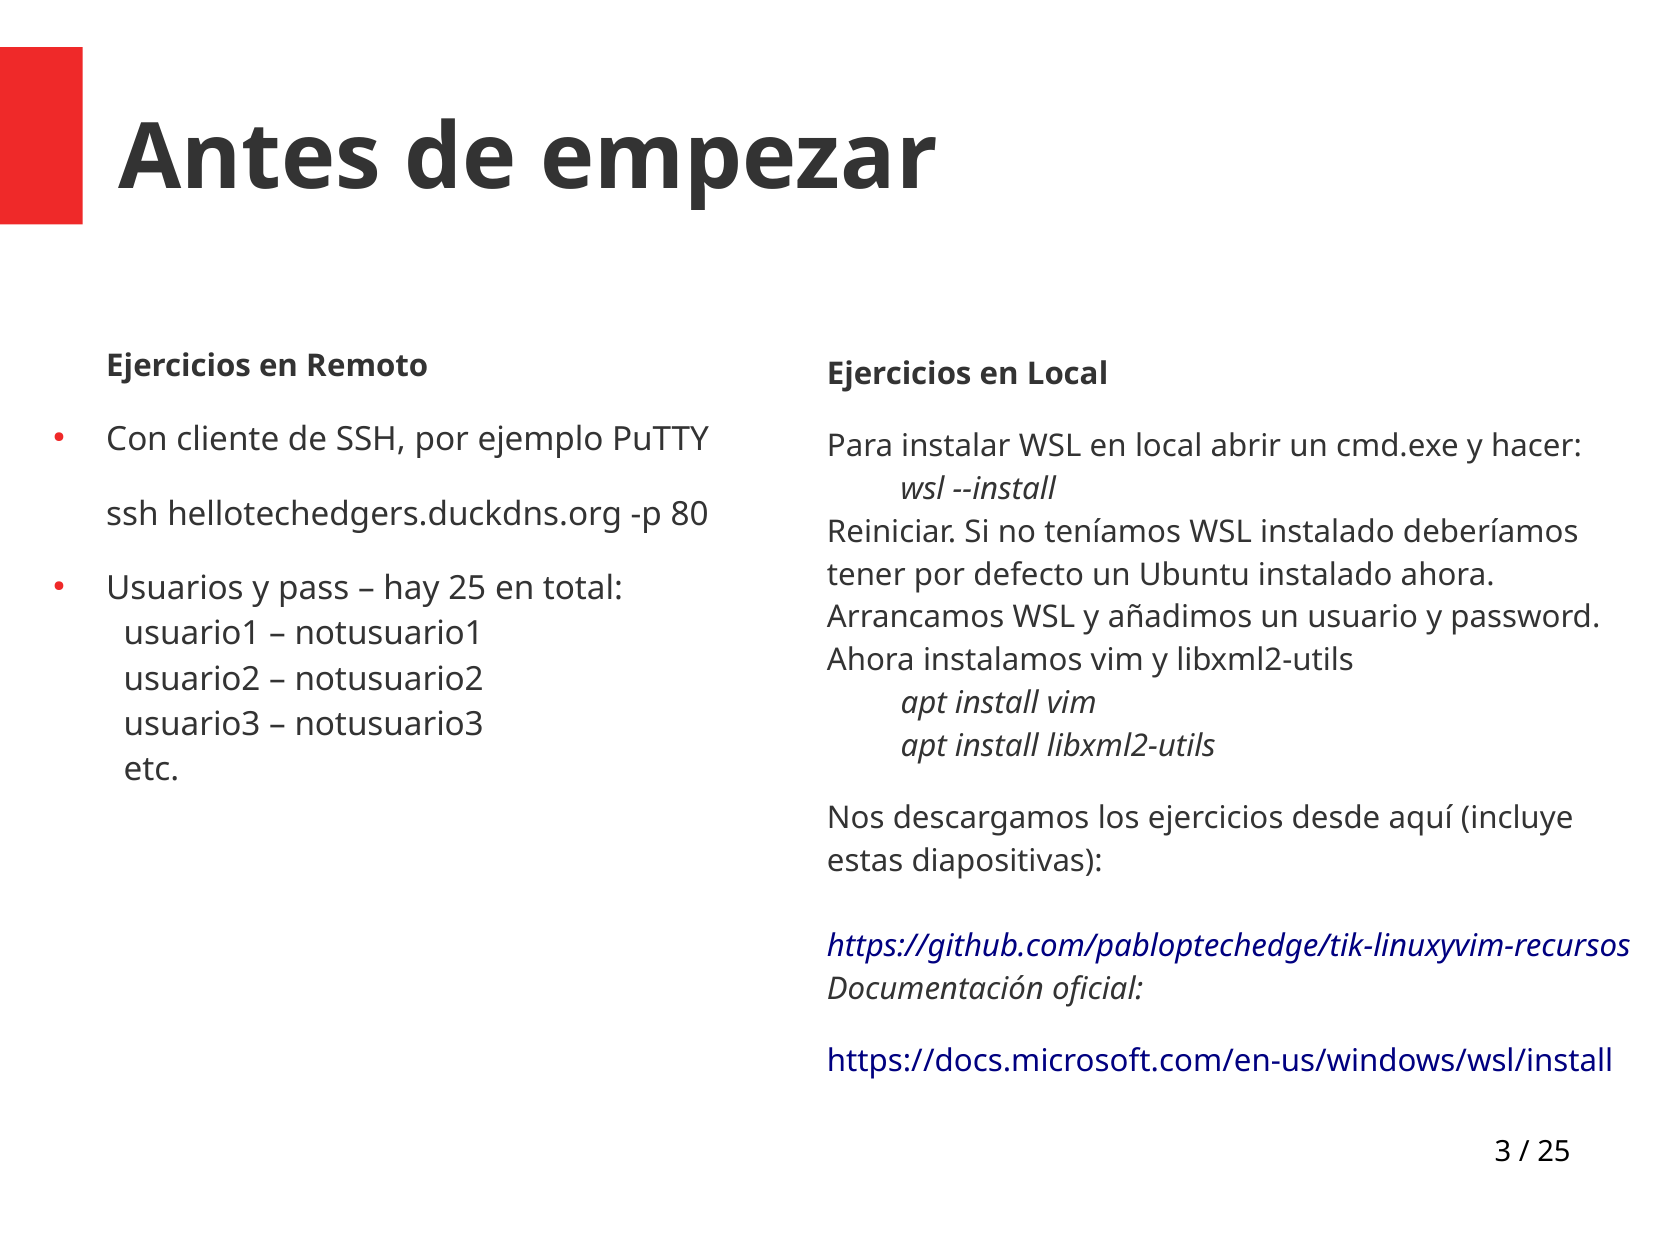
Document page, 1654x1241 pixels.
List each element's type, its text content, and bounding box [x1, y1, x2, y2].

list Ejercicios en Remoto Con cliente de SSH, por ejemplo PuTTY ssh hellotechedgers.duckdns.org -p 80 Usuarios y pass – hay 25 en total: usuario1 – notusuario1 usuario2 – notusuario2 usuario3 – notusuario3 etc. [35, 342, 756, 1062]
list Ejercicios en Local Para instalar WSL en local abrir un cmd.exe y hacer: wsl --install Reiniciar. Si no teníamos WSL instalado deberíamos tener por defecto un Ubuntu instalado ahora. Arrancamos WSL y añadimos un usuario y password. Ahora instalamos vim y libxml2-utils apt install vim apt install libxml2-utils Nos descargamos los ejercicios desde aquí (incluye estas diapositivas): https://github.com/pabloptechedge/tik-linuxyvim-recursos Documentación oficial: https://docs.microsoft.com/en-us/windows/wsl/install [756, 350, 1642, 1016]
title Antes de empezar [118, 49, 1571, 257]
